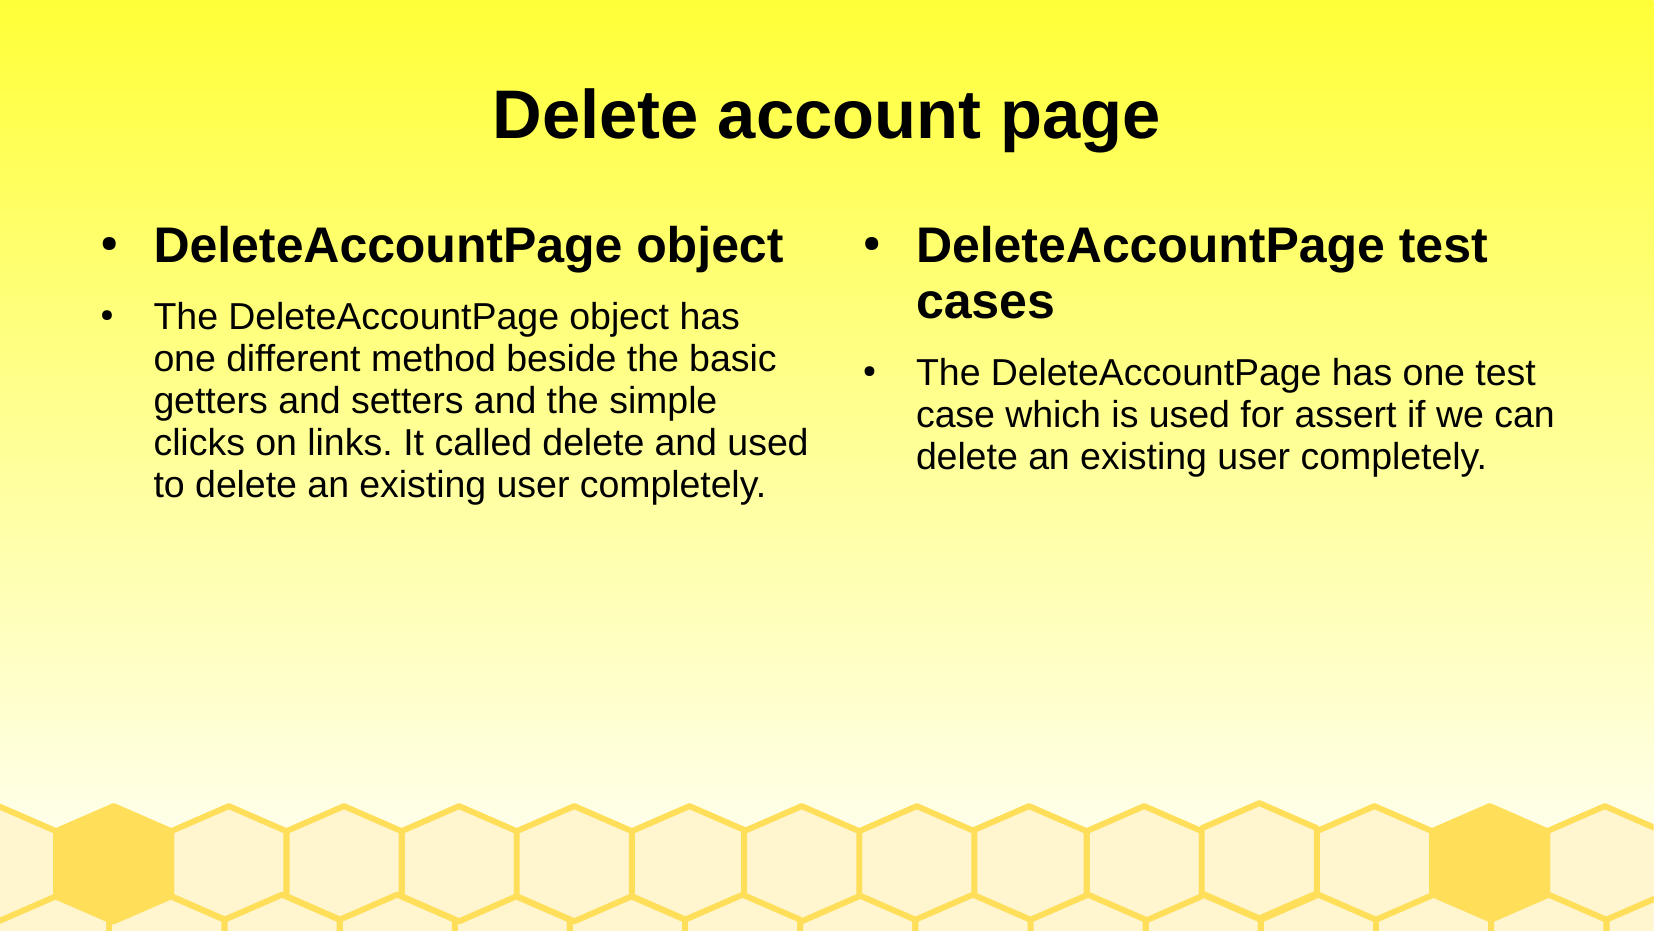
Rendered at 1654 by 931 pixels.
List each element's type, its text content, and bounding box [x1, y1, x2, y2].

title Delete account page [82, 37, 1571, 193]
list DeleteAccountPage object The DeleteAccountPage object has one different method beside the basic getters and setters and the simple clicks on links. It called delete and used to delete an existing user completely. [82, 217, 809, 758]
list DeleteAccountPage test cases The DeleteAccountPage has one test case which is used for assert if we can delete an existing user completely. [845, 217, 1572, 758]
